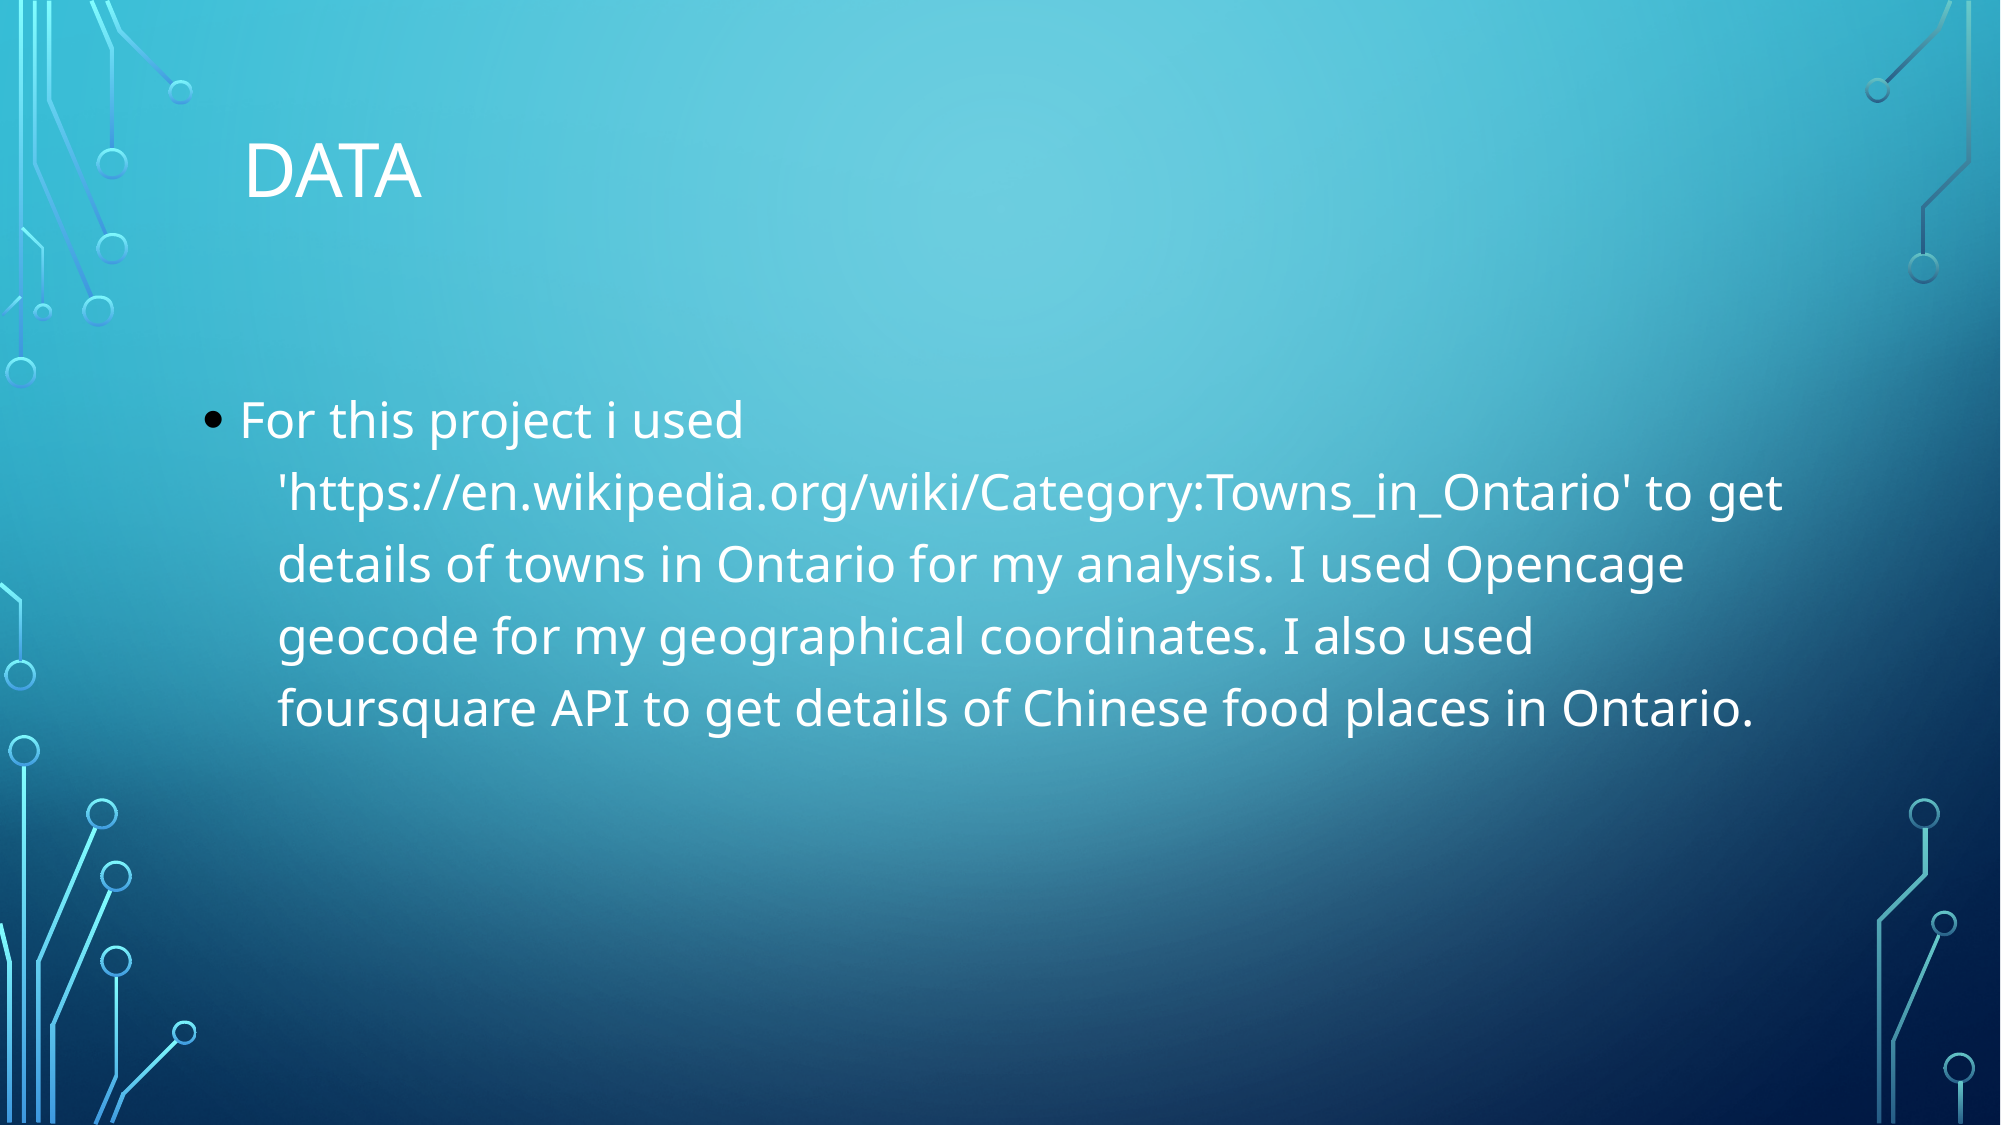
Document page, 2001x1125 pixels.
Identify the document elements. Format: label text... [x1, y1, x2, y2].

list For this project i used 'https://en.wikipedia.org/wiki/Category:Towns_in_Ontario' to get details of towns in Ontario for my analysis. I used Opencage geocode for my geographical coordinates. I also used foursquare API to get details of Chinese food places in Ontario. [187, 369, 1813, 951]
title Data [227, 101, 1368, 245]
